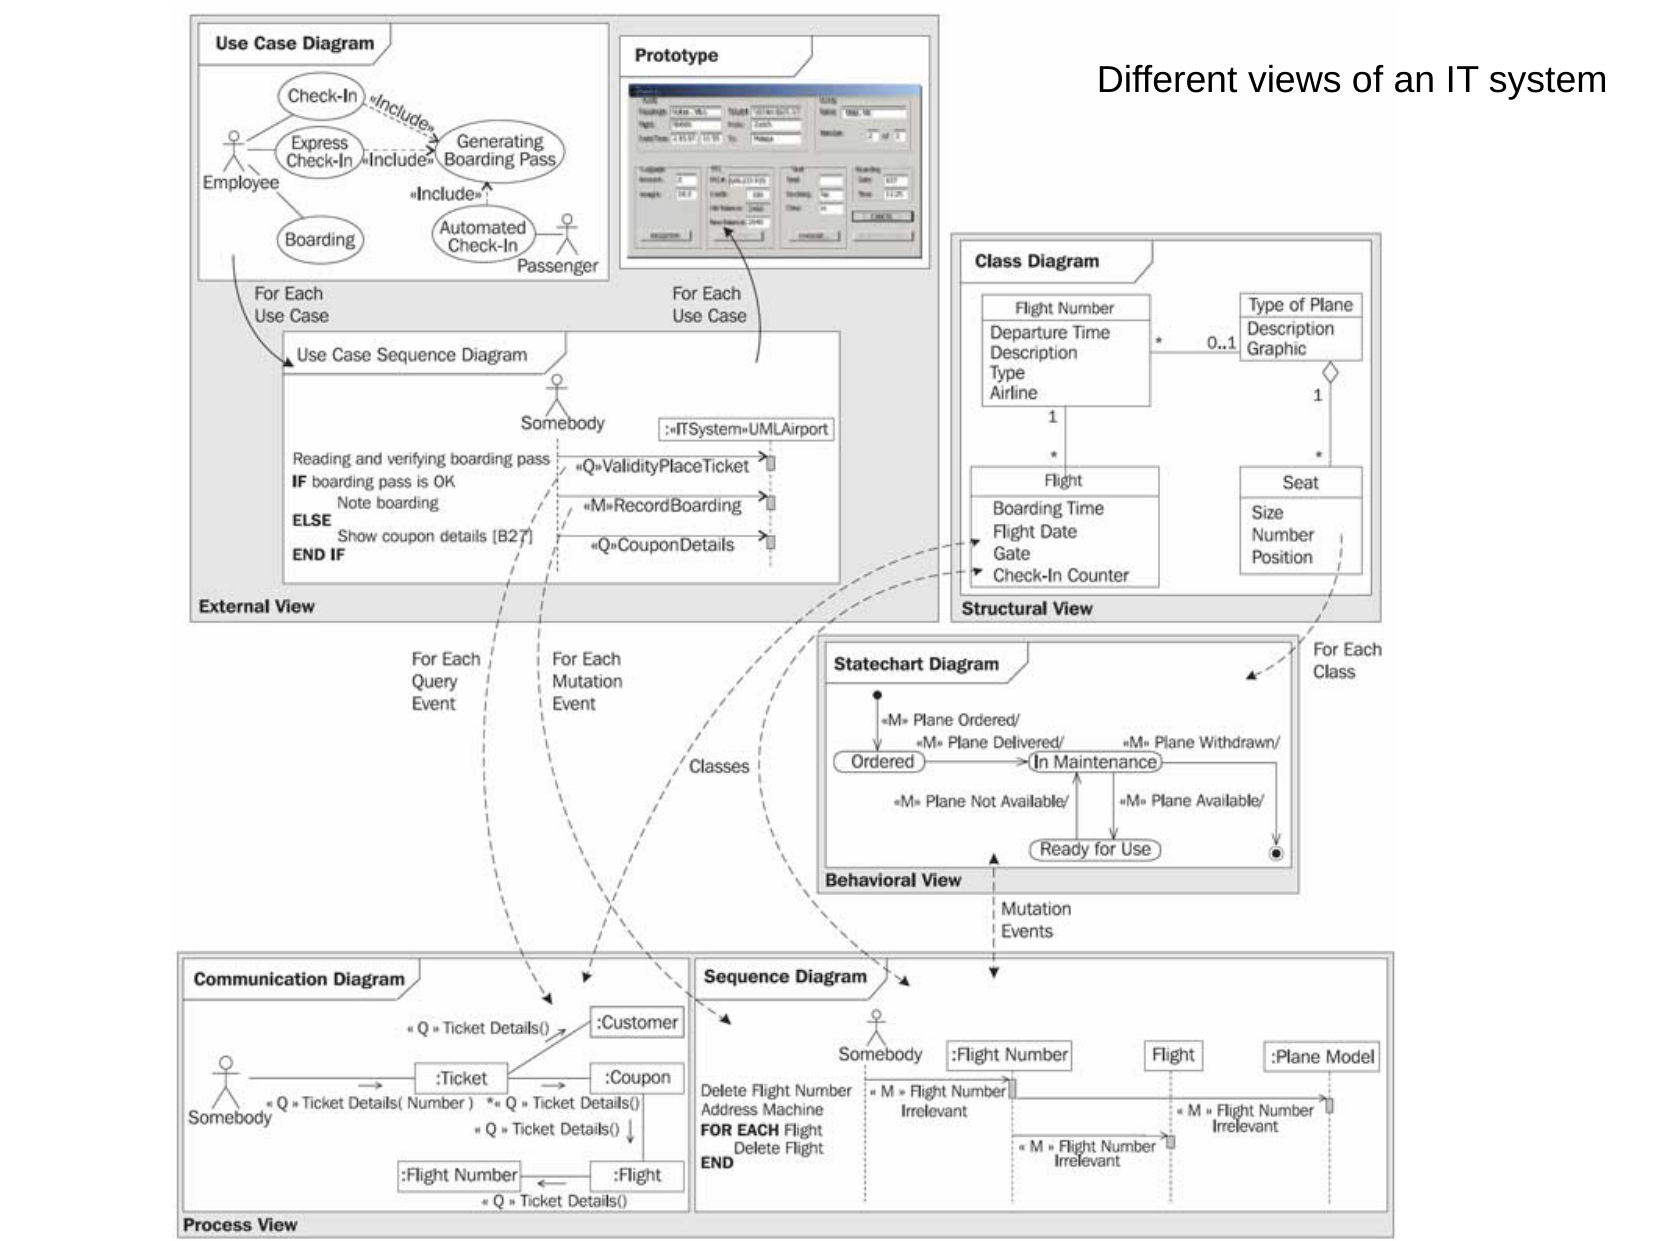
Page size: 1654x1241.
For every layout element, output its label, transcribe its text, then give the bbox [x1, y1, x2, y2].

text_box Different views of an IT system [1062, 51, 1642, 178]
picture [171, 1, 1421, 1241]
